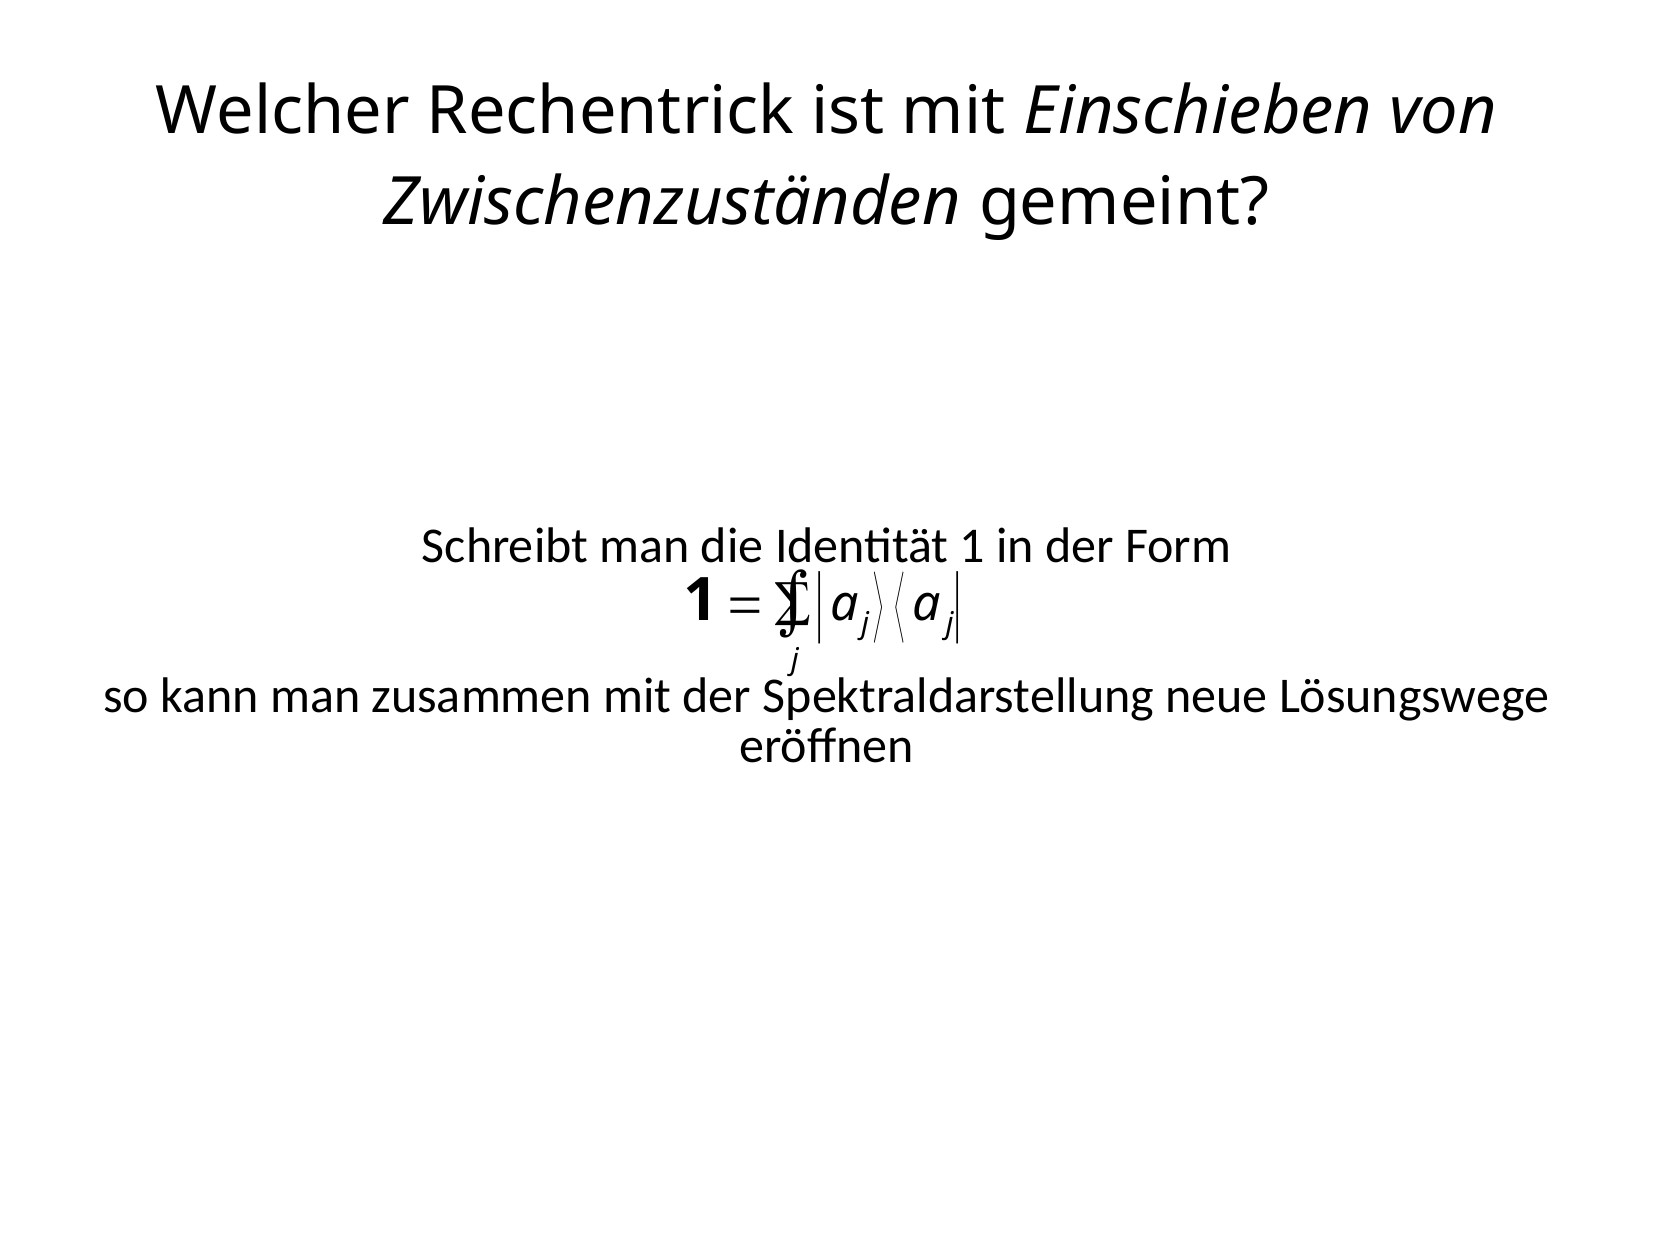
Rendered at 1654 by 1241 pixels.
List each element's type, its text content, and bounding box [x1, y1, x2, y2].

subtitle Schreibt man die Identität 1 in der Form so kann man zusammen mit der Spektraldarstellung neue Lösungswege eröffnen [82, 290, 1571, 1010]
title Welcher Rechentrick ist mit Einschieben von Zwischenzuständen gemeint? [82, 49, 1571, 257]
chart [674, 562, 979, 678]
